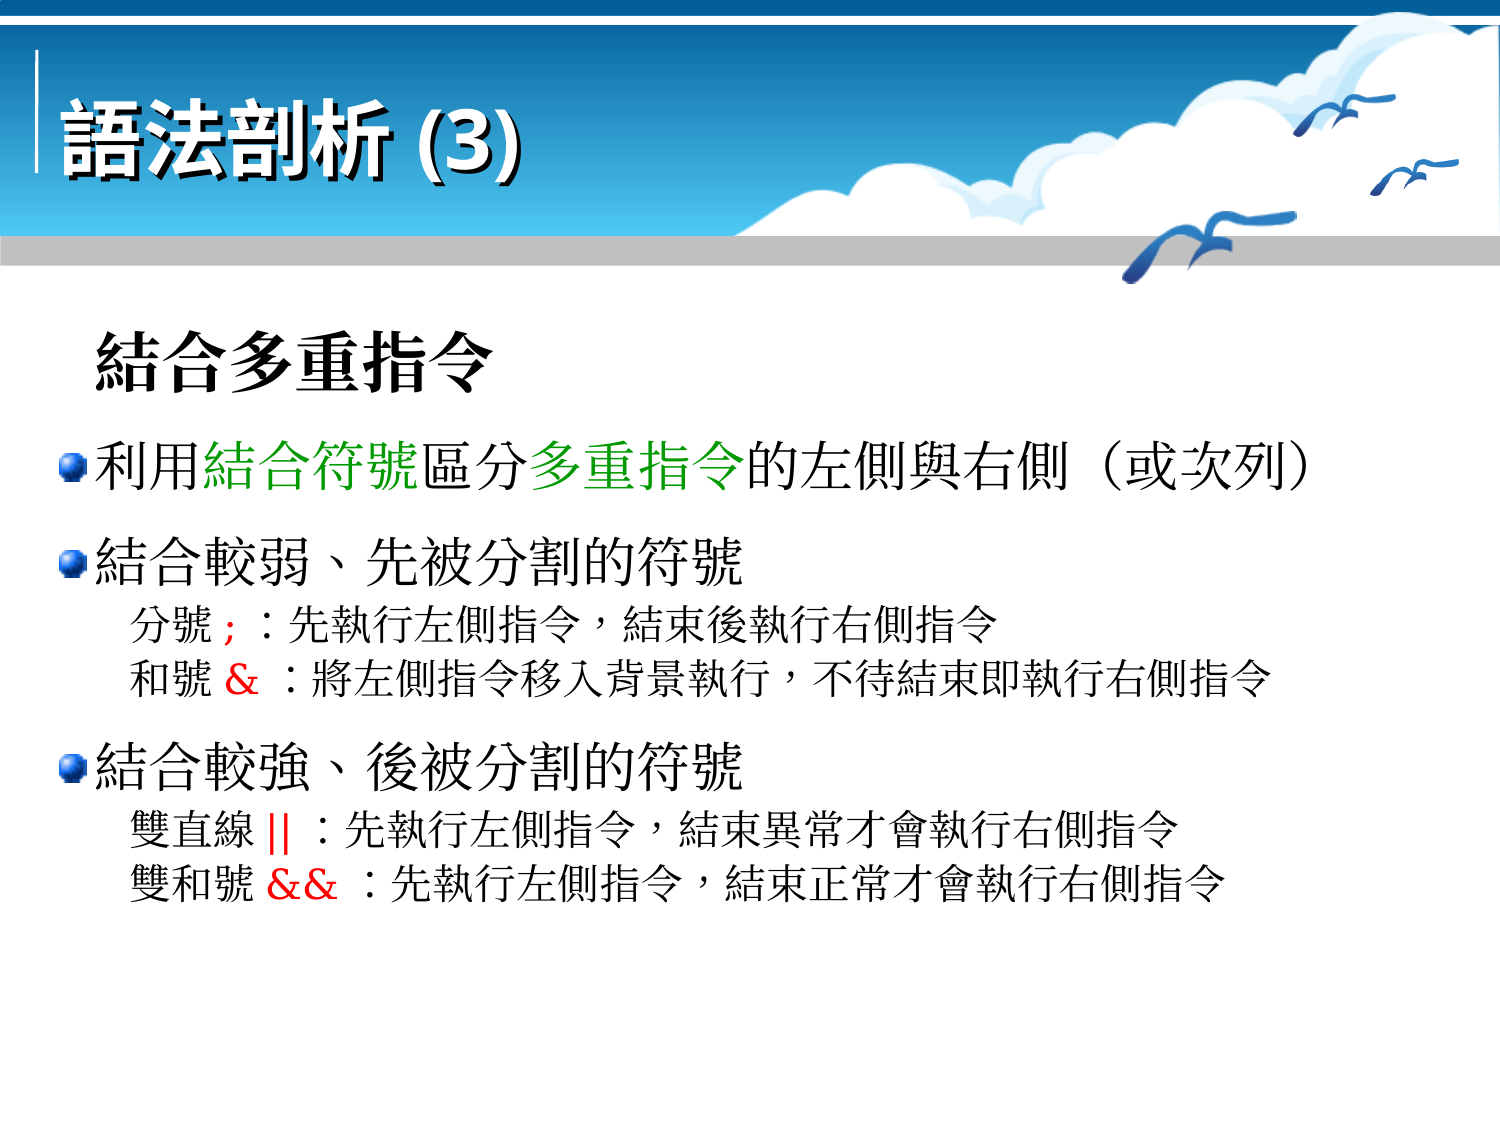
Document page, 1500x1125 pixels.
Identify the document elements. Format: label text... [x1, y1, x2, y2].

list 結合多重指令 利用結合符號區分多重指令的左側與右側（或次列） 結合較弱、先被分割的符號 分號;：先執行左側指令，結束後執行右側指令 和號&：將左側指令移入背景執行，不待結束即執行右側指令 結合較強、後被分割的符號 雙直線||：先執行左側指令，結束異常才會執行右側指令 雙和號&&：先執行左側指令，結束正常才會執行右側指令 [59, 324, 1441, 1042]
picture [730, 12, 1500, 284]
title 語法剖析(3) [59, 86, 1465, 186]
